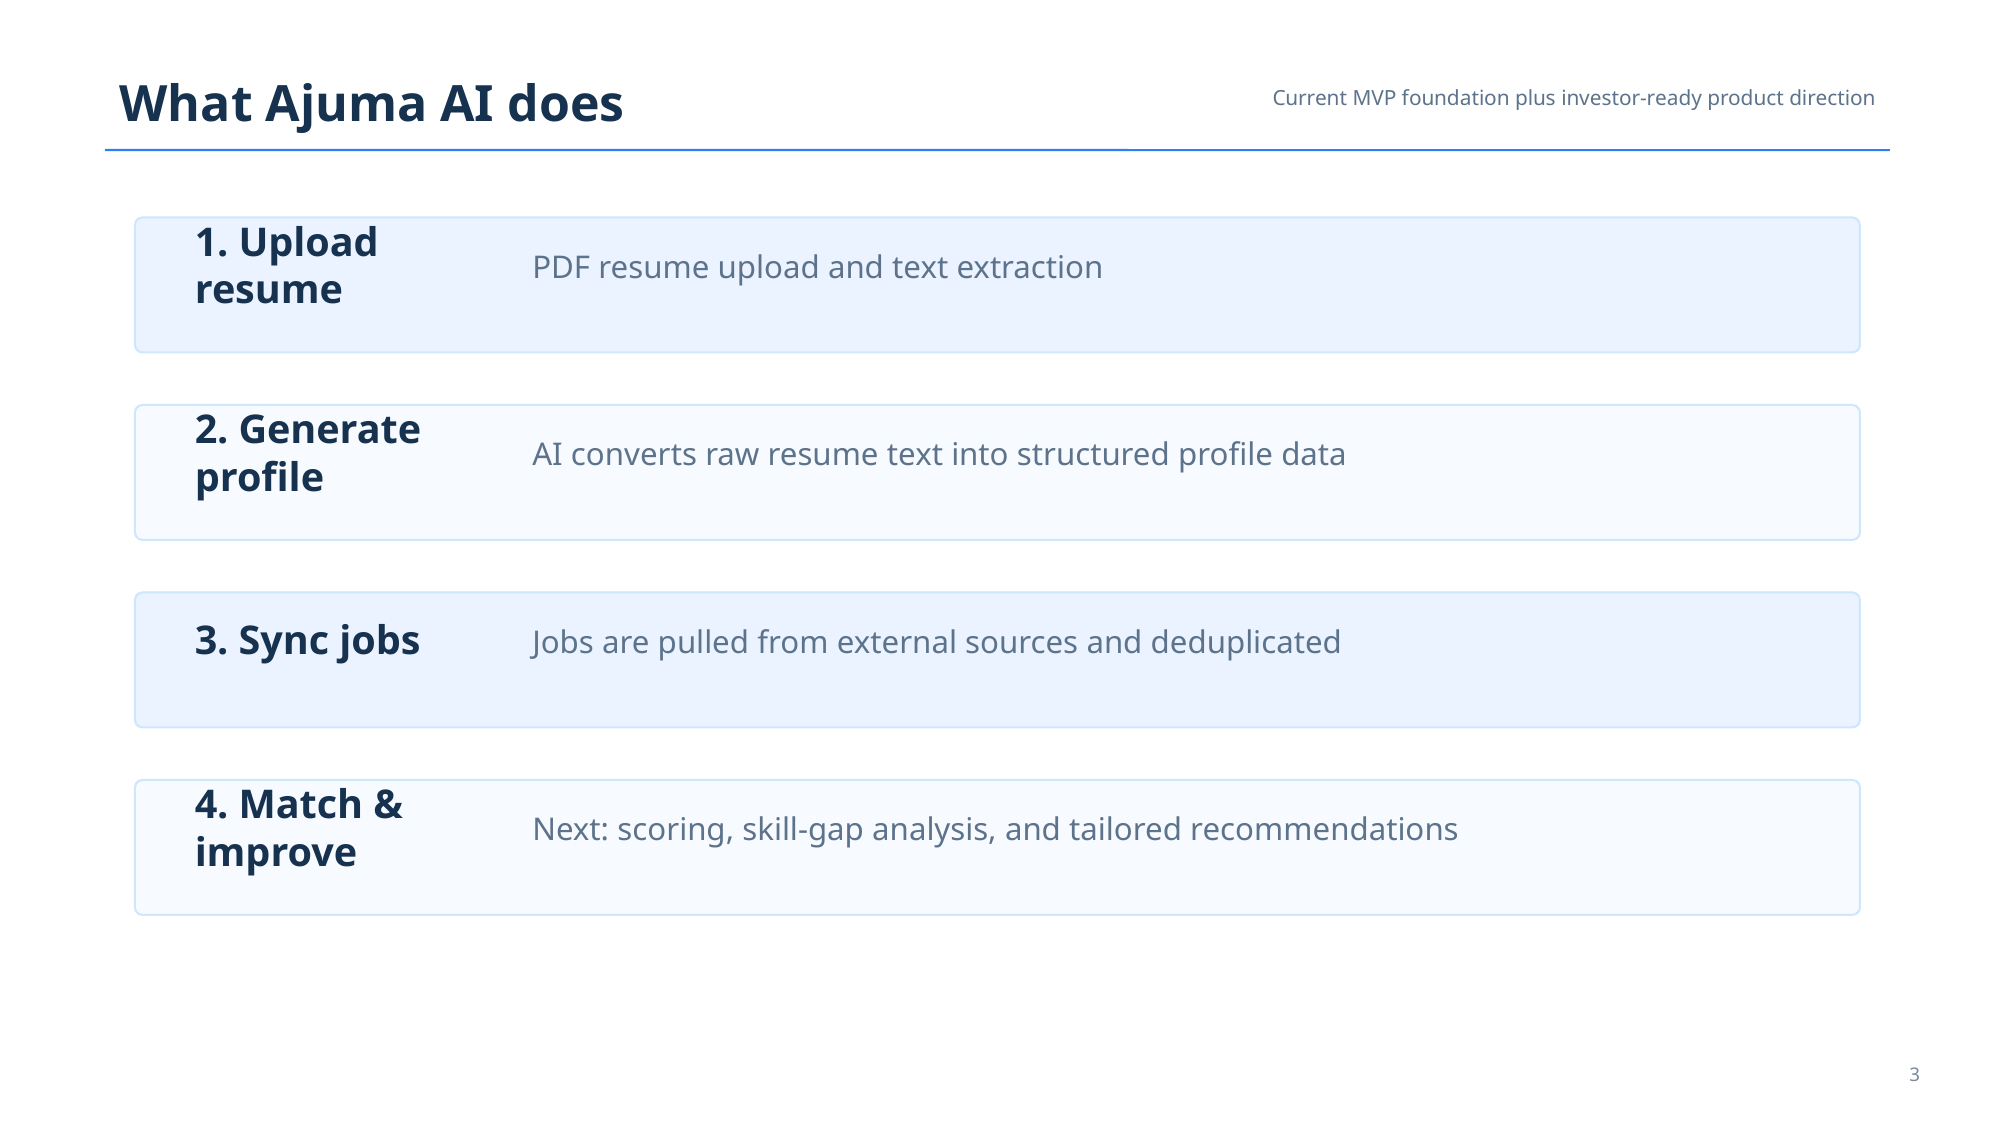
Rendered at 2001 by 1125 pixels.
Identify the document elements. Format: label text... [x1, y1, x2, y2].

text_box 2. Generate profile [179, 428, 480, 474]
text_box 3. Sync jobs [179, 616, 480, 662]
text_box Current MVP foundation plus investor-ready product direction [1184, 74, 1890, 120]
text_box [134, 592, 1860, 728]
text_box 4. Match & improve [179, 803, 480, 849]
text_box Jobs are pulled from external sources and deduplicated [517, 616, 1688, 665]
text_box Next: scoring, skill-gap analysis, and tailored recommendations [517, 803, 1688, 852]
text_box What Ajuma AI does [104, 67, 1125, 135]
text_box [134, 404, 1860, 540]
text_box PDF resume upload and text extraction [517, 241, 1688, 290]
text_box AI converts raw resume text into structured profile data [517, 428, 1688, 477]
text_box 3 [1889, 1058, 1935, 1089]
text_box [134, 217, 1860, 353]
text_box [134, 779, 1860, 915]
text_box 1. Upload resume [179, 241, 480, 287]
